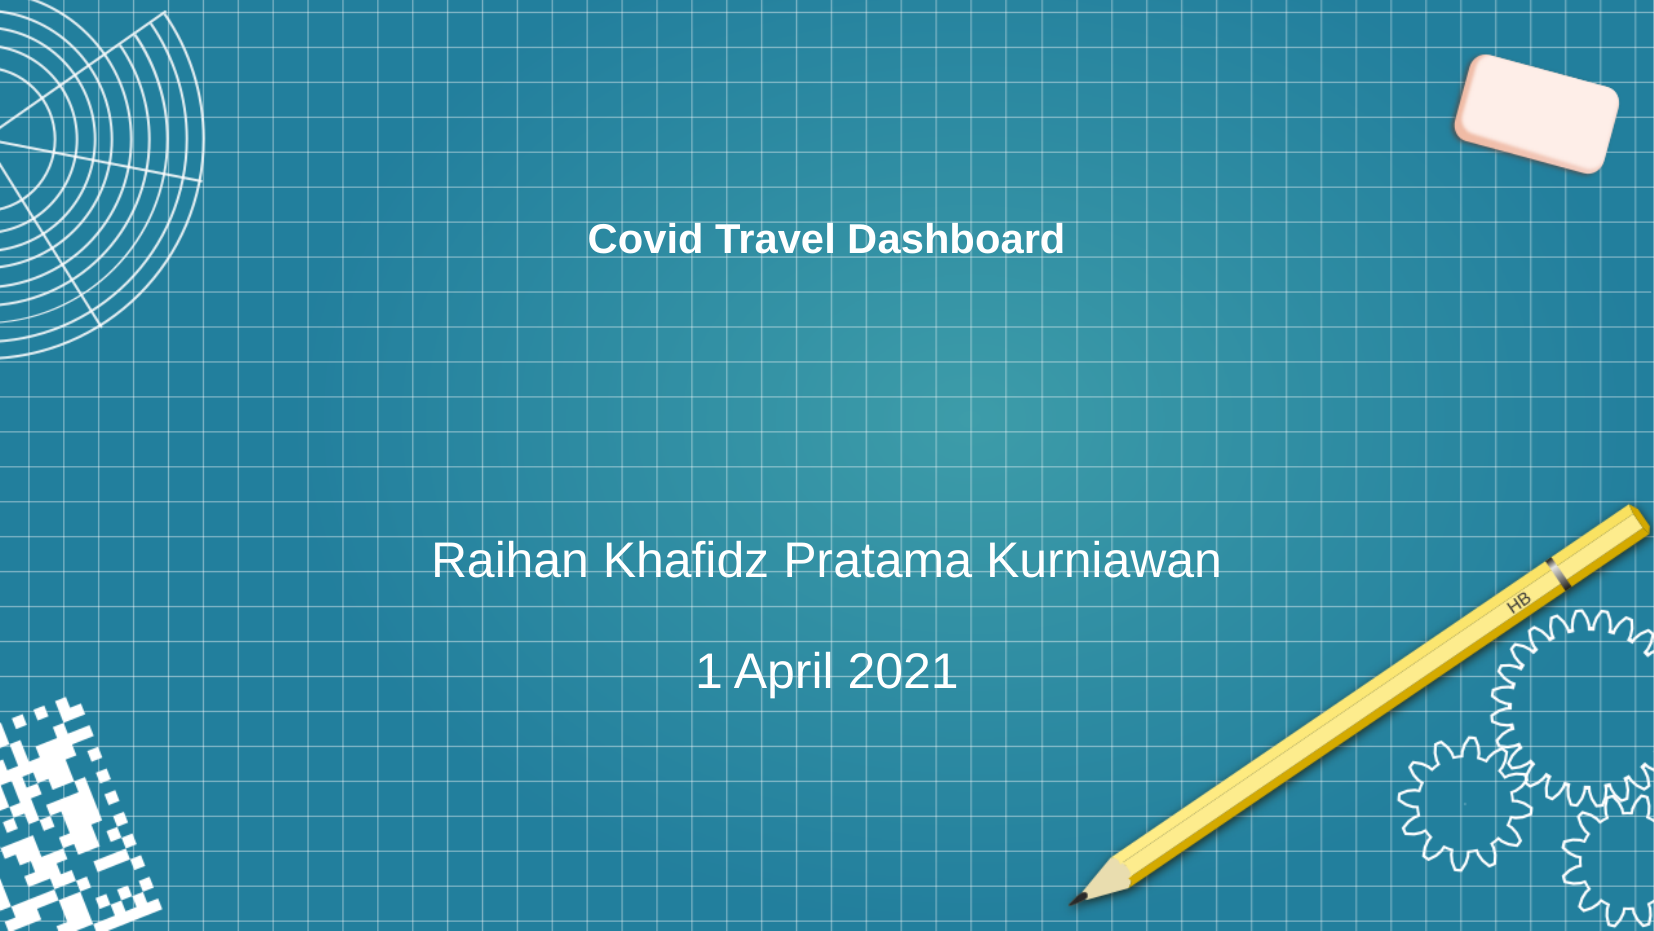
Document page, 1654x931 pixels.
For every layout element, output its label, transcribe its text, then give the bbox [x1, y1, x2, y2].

picture [0, 0, 1654, 931]
subtitle Raihan Khafidz Pratama Kurniawan 1 April 2021 [82, 389, 1571, 842]
title Covid Travel Dashboard [82, 132, 1571, 346]
